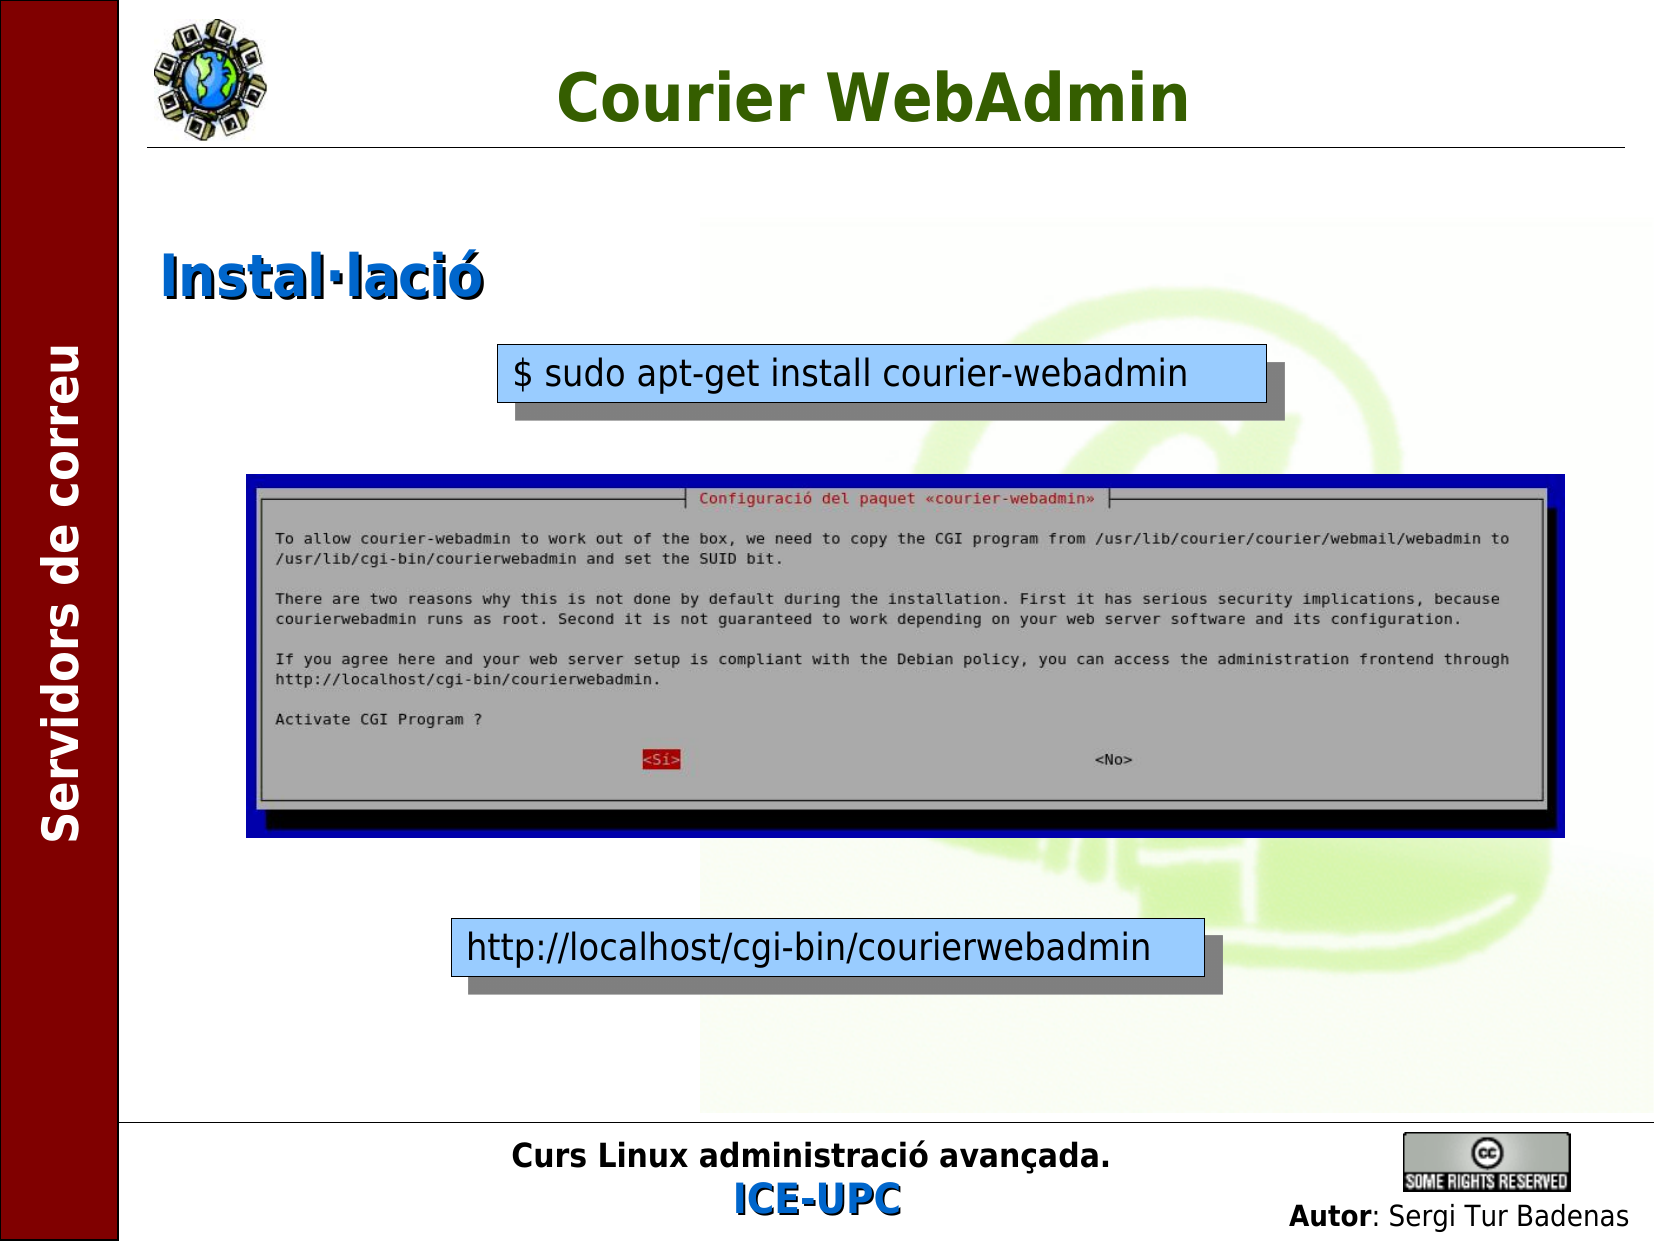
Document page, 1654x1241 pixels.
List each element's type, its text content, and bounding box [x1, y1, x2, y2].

picture [246, 474, 1565, 838]
picture [1403, 1132, 1571, 1192]
list Instal·lació [141, 242, 1630, 1078]
title Courier WebAdmin [129, 56, 1619, 141]
picture [154, 19, 268, 56]
picture [700, 217, 1654, 1113]
text_box http://localhost/cgi-bin/courierwebadmin [451, 918, 1205, 977]
text_box $ sudo apt-get install courier-webadmin [497, 344, 1267, 403]
